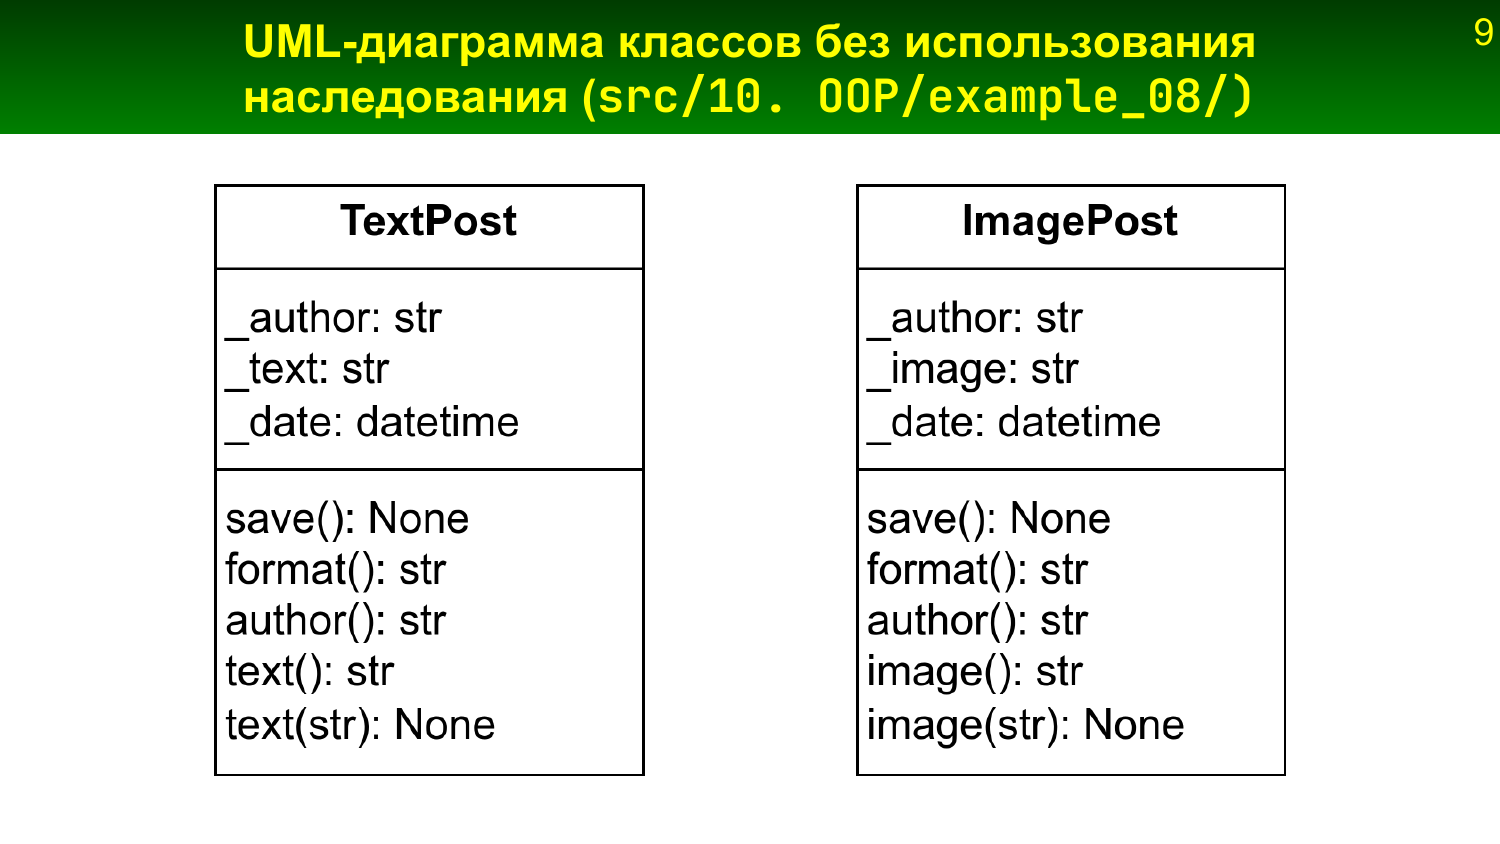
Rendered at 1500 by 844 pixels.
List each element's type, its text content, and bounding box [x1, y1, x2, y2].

title UML-диаграмма классов без использования наследования (src/10. OOP/example_08/) [112, 1, 1388, 132]
picture [214, 184, 1286, 776]
